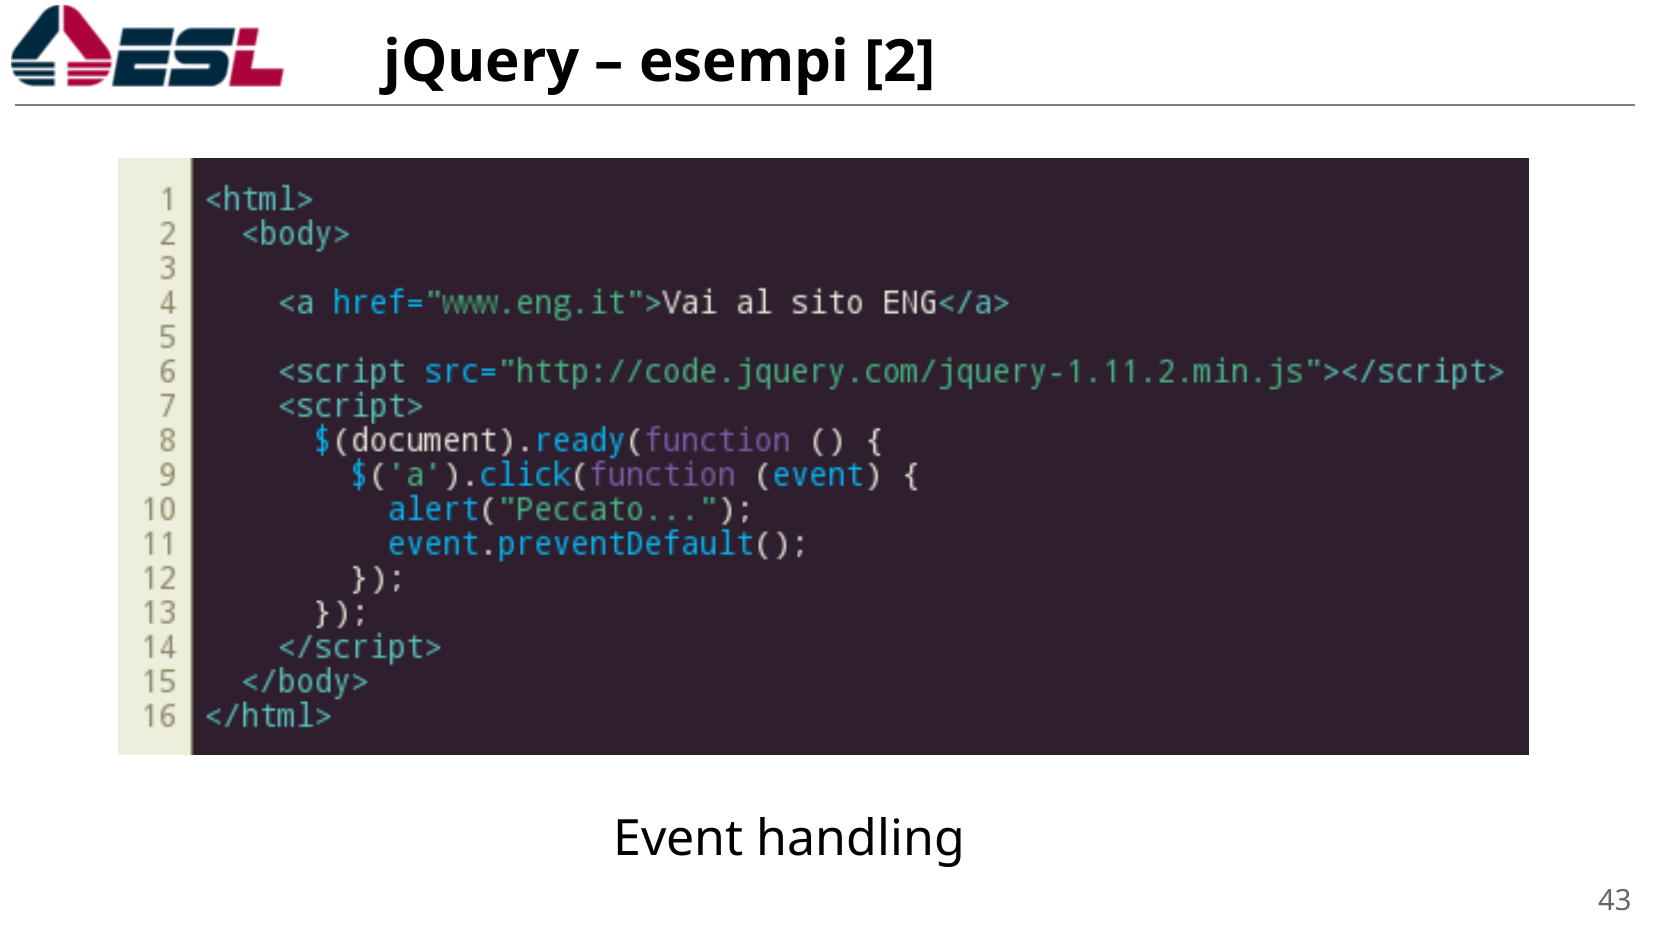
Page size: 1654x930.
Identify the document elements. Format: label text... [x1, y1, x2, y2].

title jQuery – esempi [2] [335, 0, 1653, 103]
list Event handling [9, 802, 1570, 930]
picture [11, 5, 288, 90]
picture [118, 158, 1529, 755]
